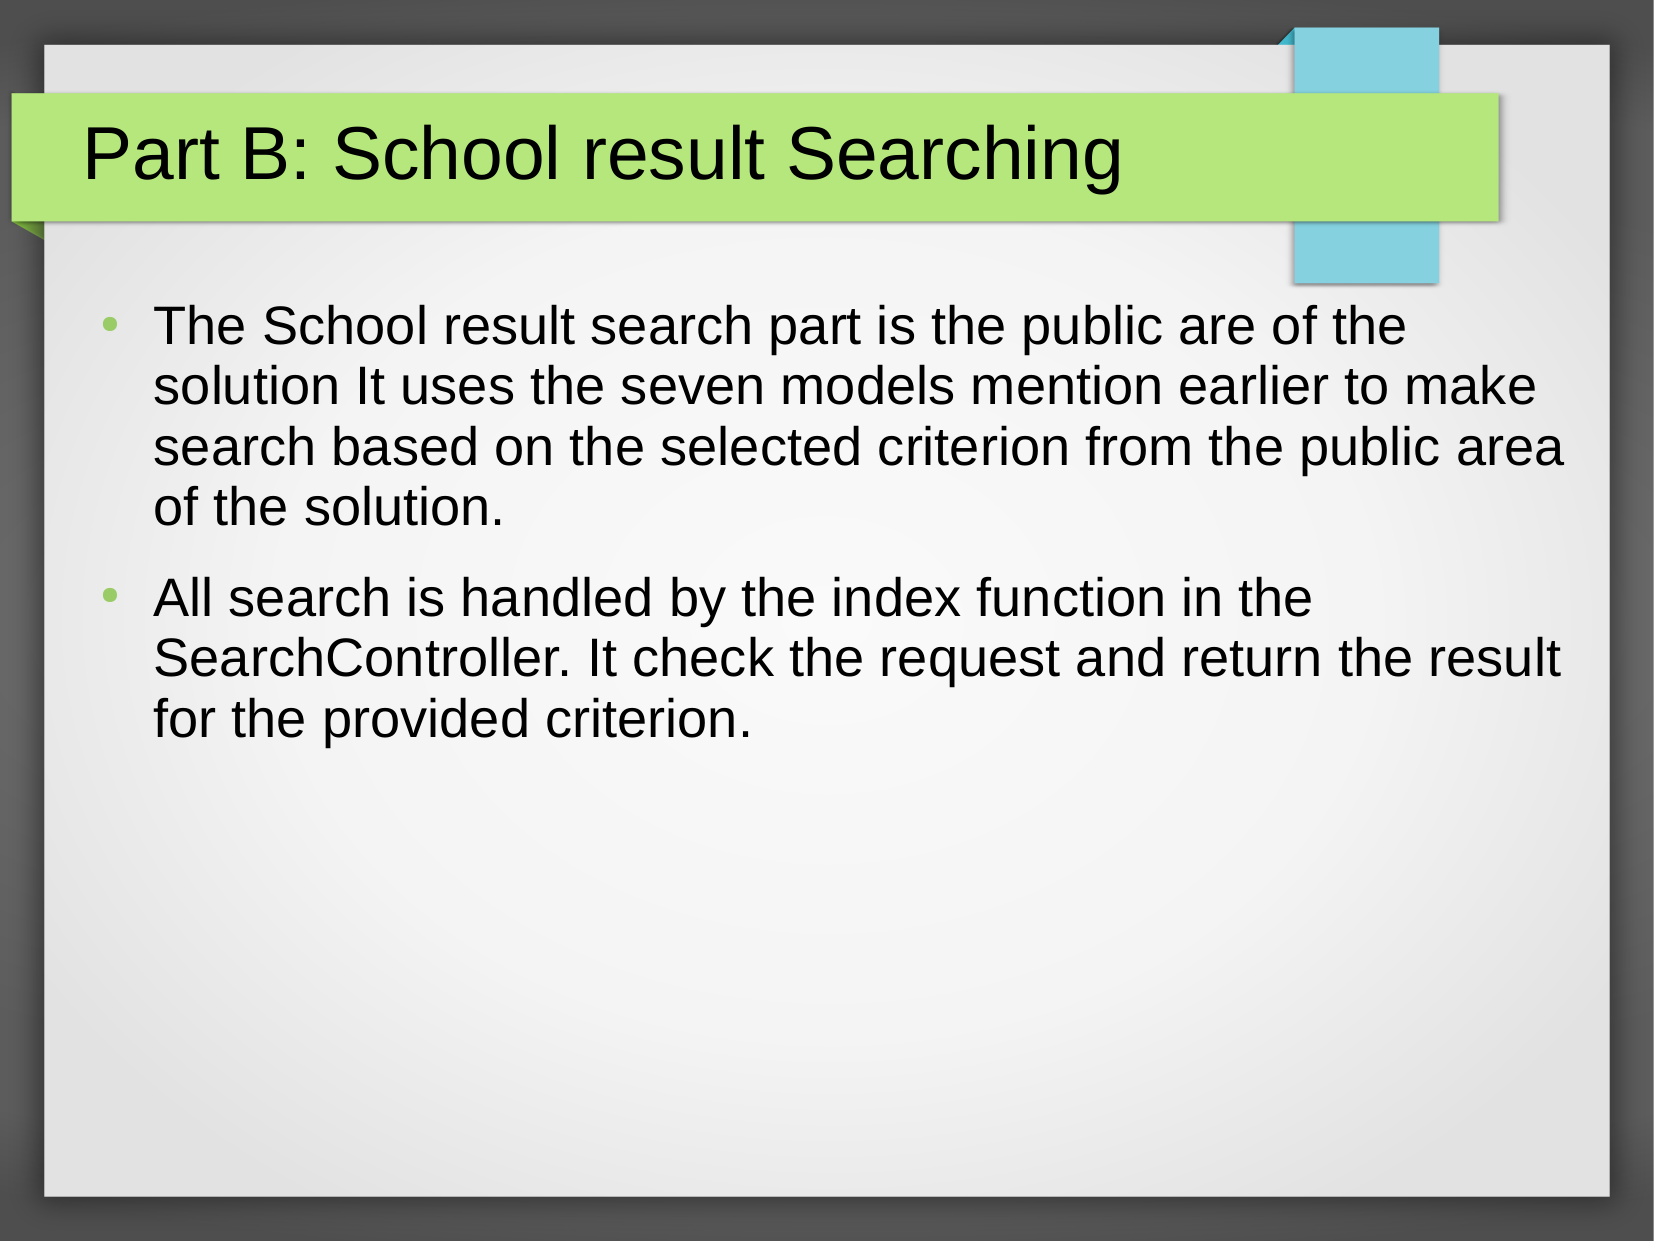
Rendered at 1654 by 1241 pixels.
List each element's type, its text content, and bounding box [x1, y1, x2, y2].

picture [0, 0, 1654, 1241]
list The School result search part is the public are of the solution It uses the seven models mention earlier to make search based on the selected criterion from the public area of the solution. All search is handled by the index function in the SearchController. It check the request and return the result for the provided criterion. [82, 295, 1571, 1015]
title Part B: School result Searching [82, 94, 1264, 213]
